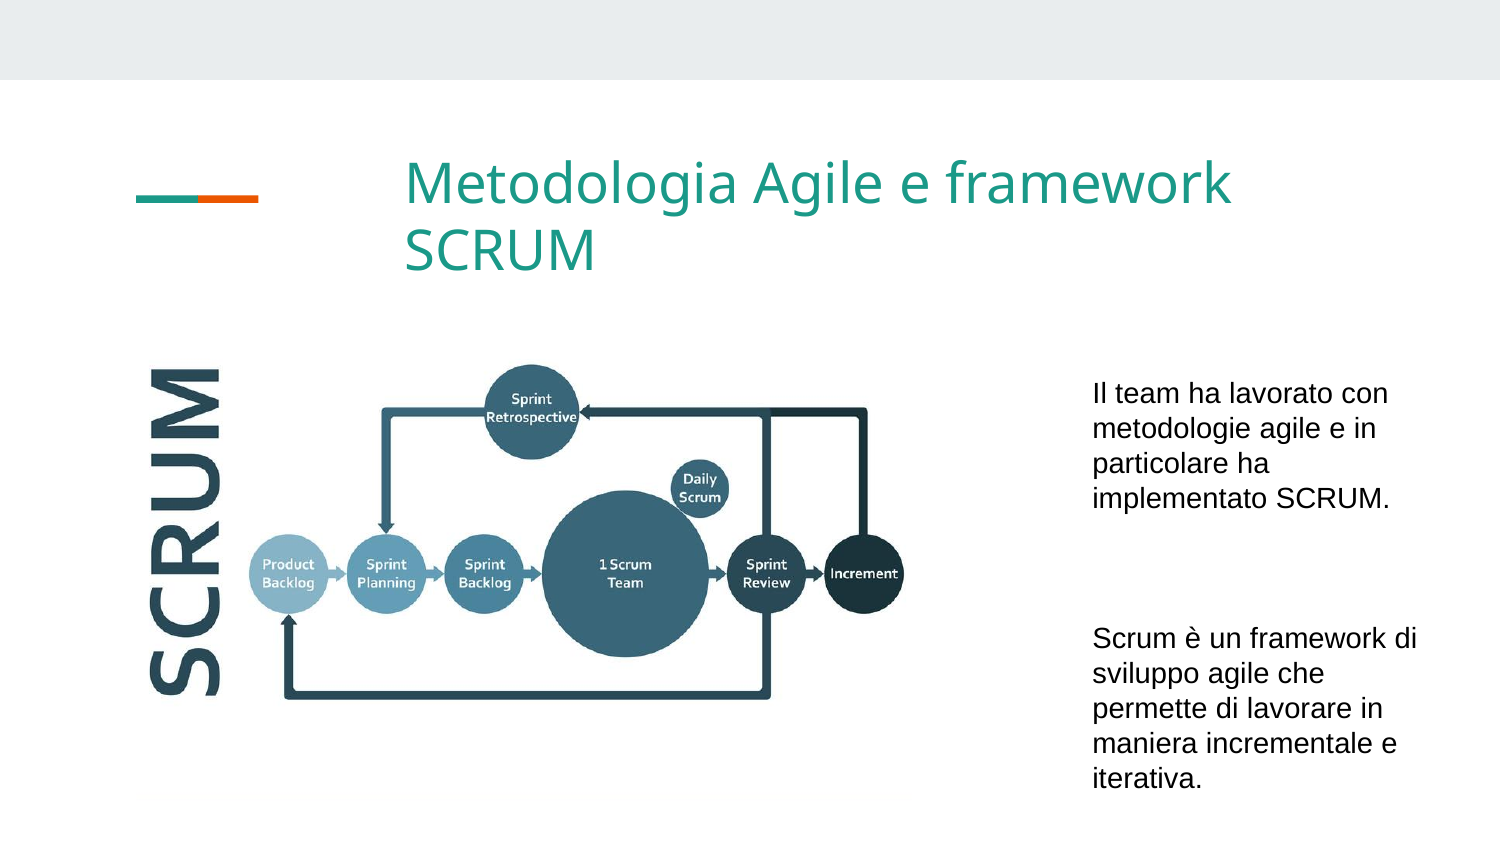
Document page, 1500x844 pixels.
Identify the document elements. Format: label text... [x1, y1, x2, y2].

text_box Il team ha lavorato con metodologie agile e in particolare ha implementato SCRUM. Scrum è un framework di sviluppo agile che permette di lavorare in maniera incrementale e iterativa. [1077, 359, 1439, 810]
picture [136, 259, 912, 801]
text_box Metodologia Agile e framework SCRUM [389, 131, 1425, 297]
